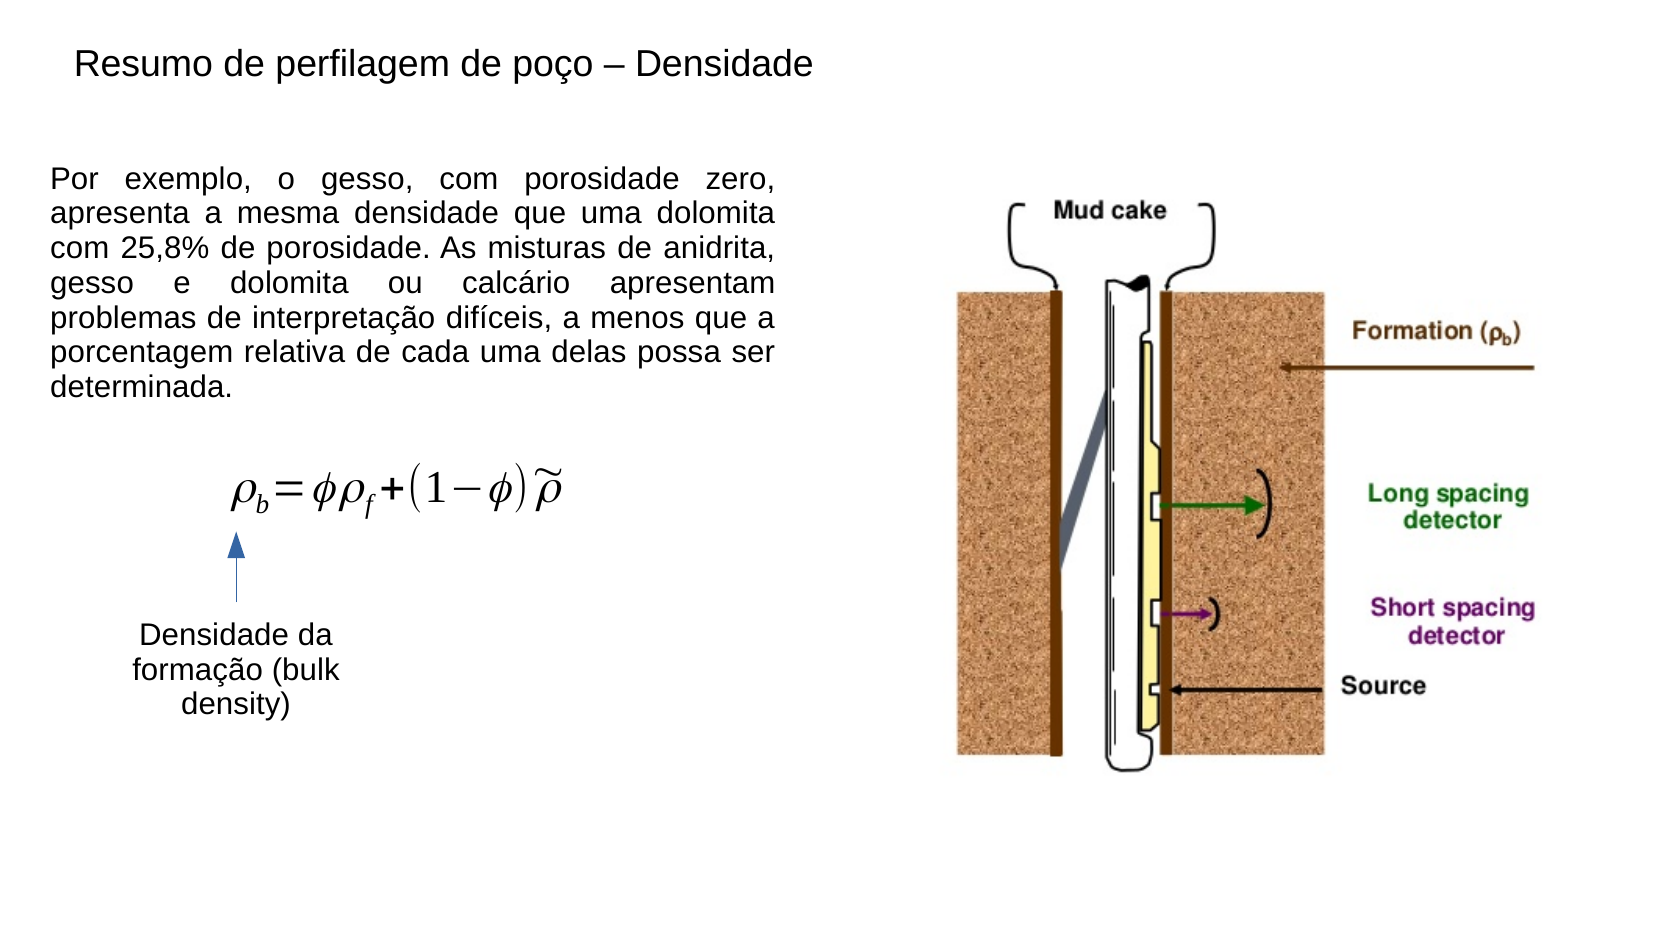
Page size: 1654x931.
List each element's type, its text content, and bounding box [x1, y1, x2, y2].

chart [224, 460, 573, 519]
text_box Por exemplo, o gesso, com porosidade zero, apresenta a mesma densidade que uma dolomita com 25,8% de porosidade. As misturas de anidrita, gesso e dolomita ou calcário apresentam problemas de interpretação difíceis, a menos que a porcentagem relativa de cada uma delas possa ser determinada. [35, 153, 792, 412]
text_box Densidade da formação (bulk density) [100, 609, 373, 729]
text_box Resumo de perfilagem de poço – Densidade [59, 35, 1123, 93]
picture [897, 153, 1548, 792]
